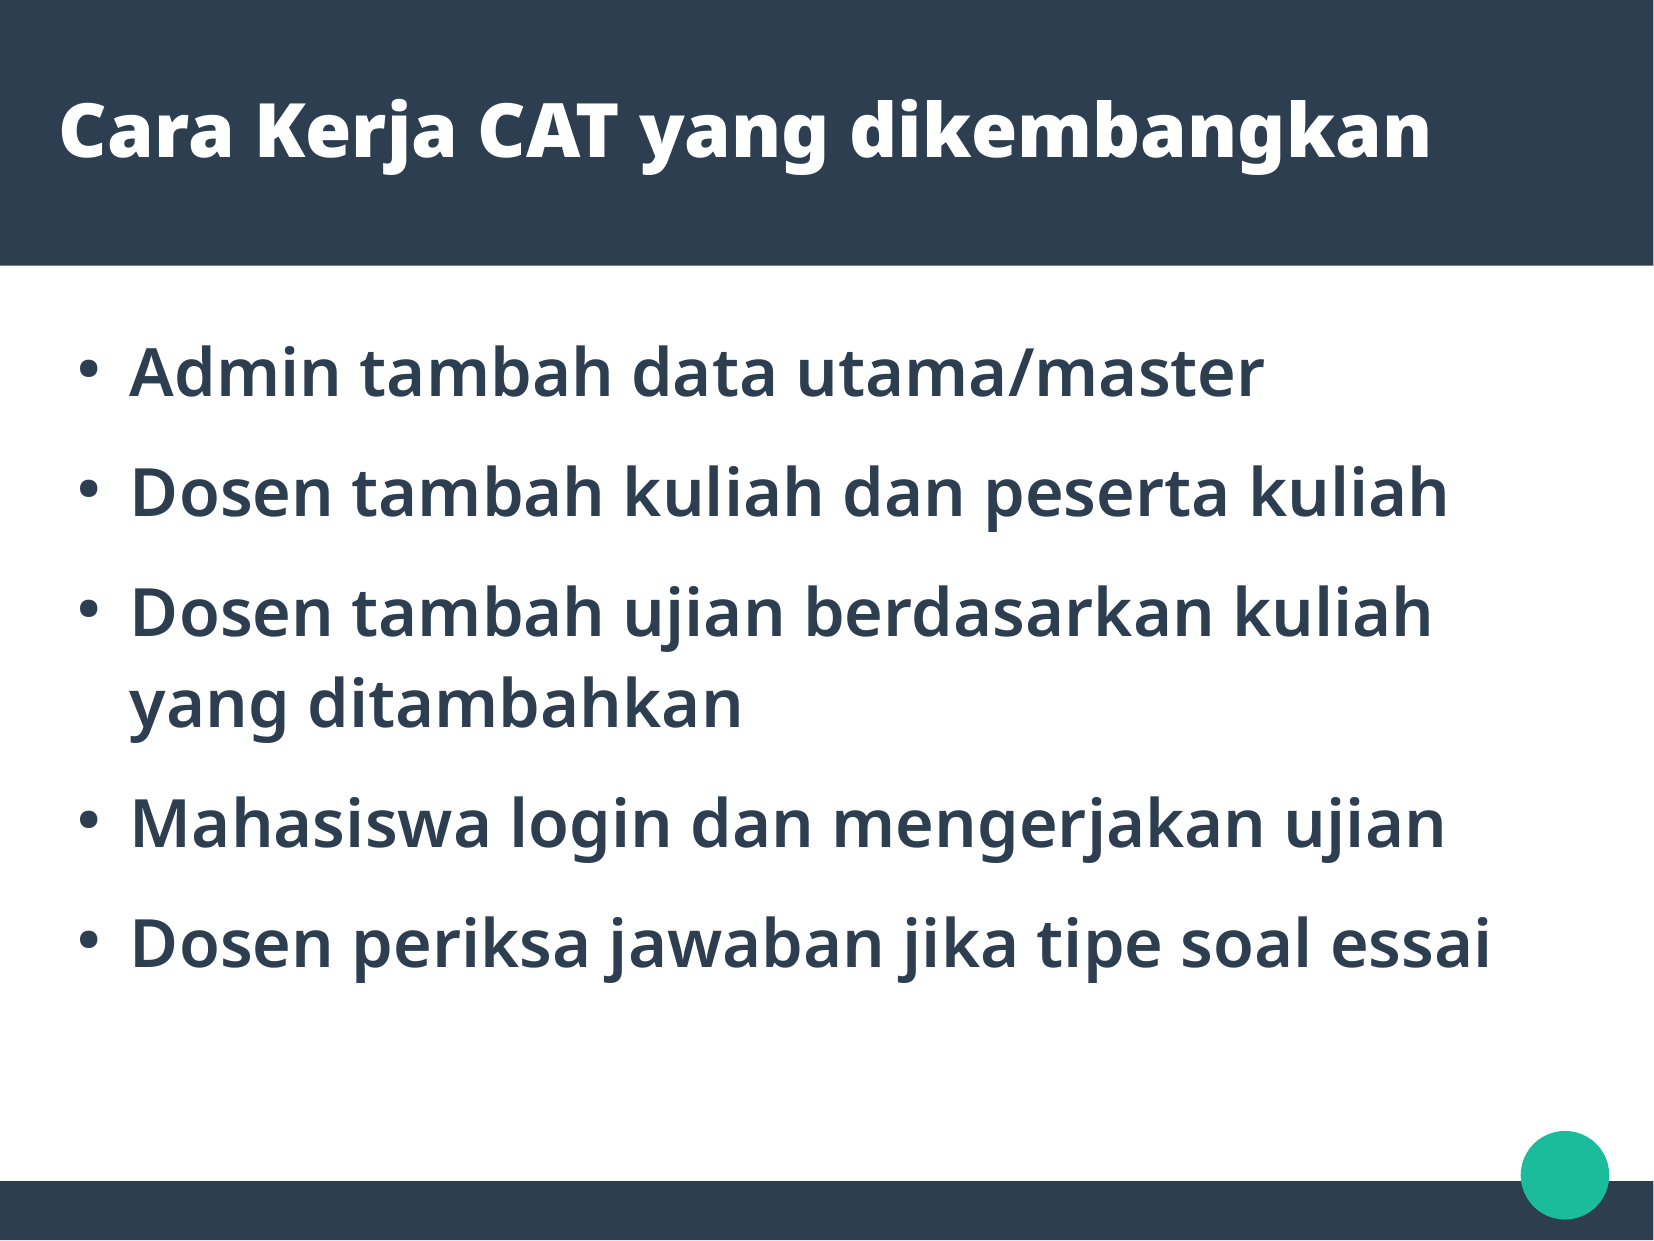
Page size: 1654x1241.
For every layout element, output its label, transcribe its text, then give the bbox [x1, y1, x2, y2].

list Admin tambah data utama/master Dosen tambah kuliah dan peserta kuliah Dosen tambah ujian berdasarkan kuliah yang ditambahkan Mahasiswa login dan mengerjakan ujian Dosen periksa jawaban jika tipe soal essai [59, 324, 1595, 1152]
title Cara Kerja CAT yang dikembangkan [59, 11, 1595, 245]
